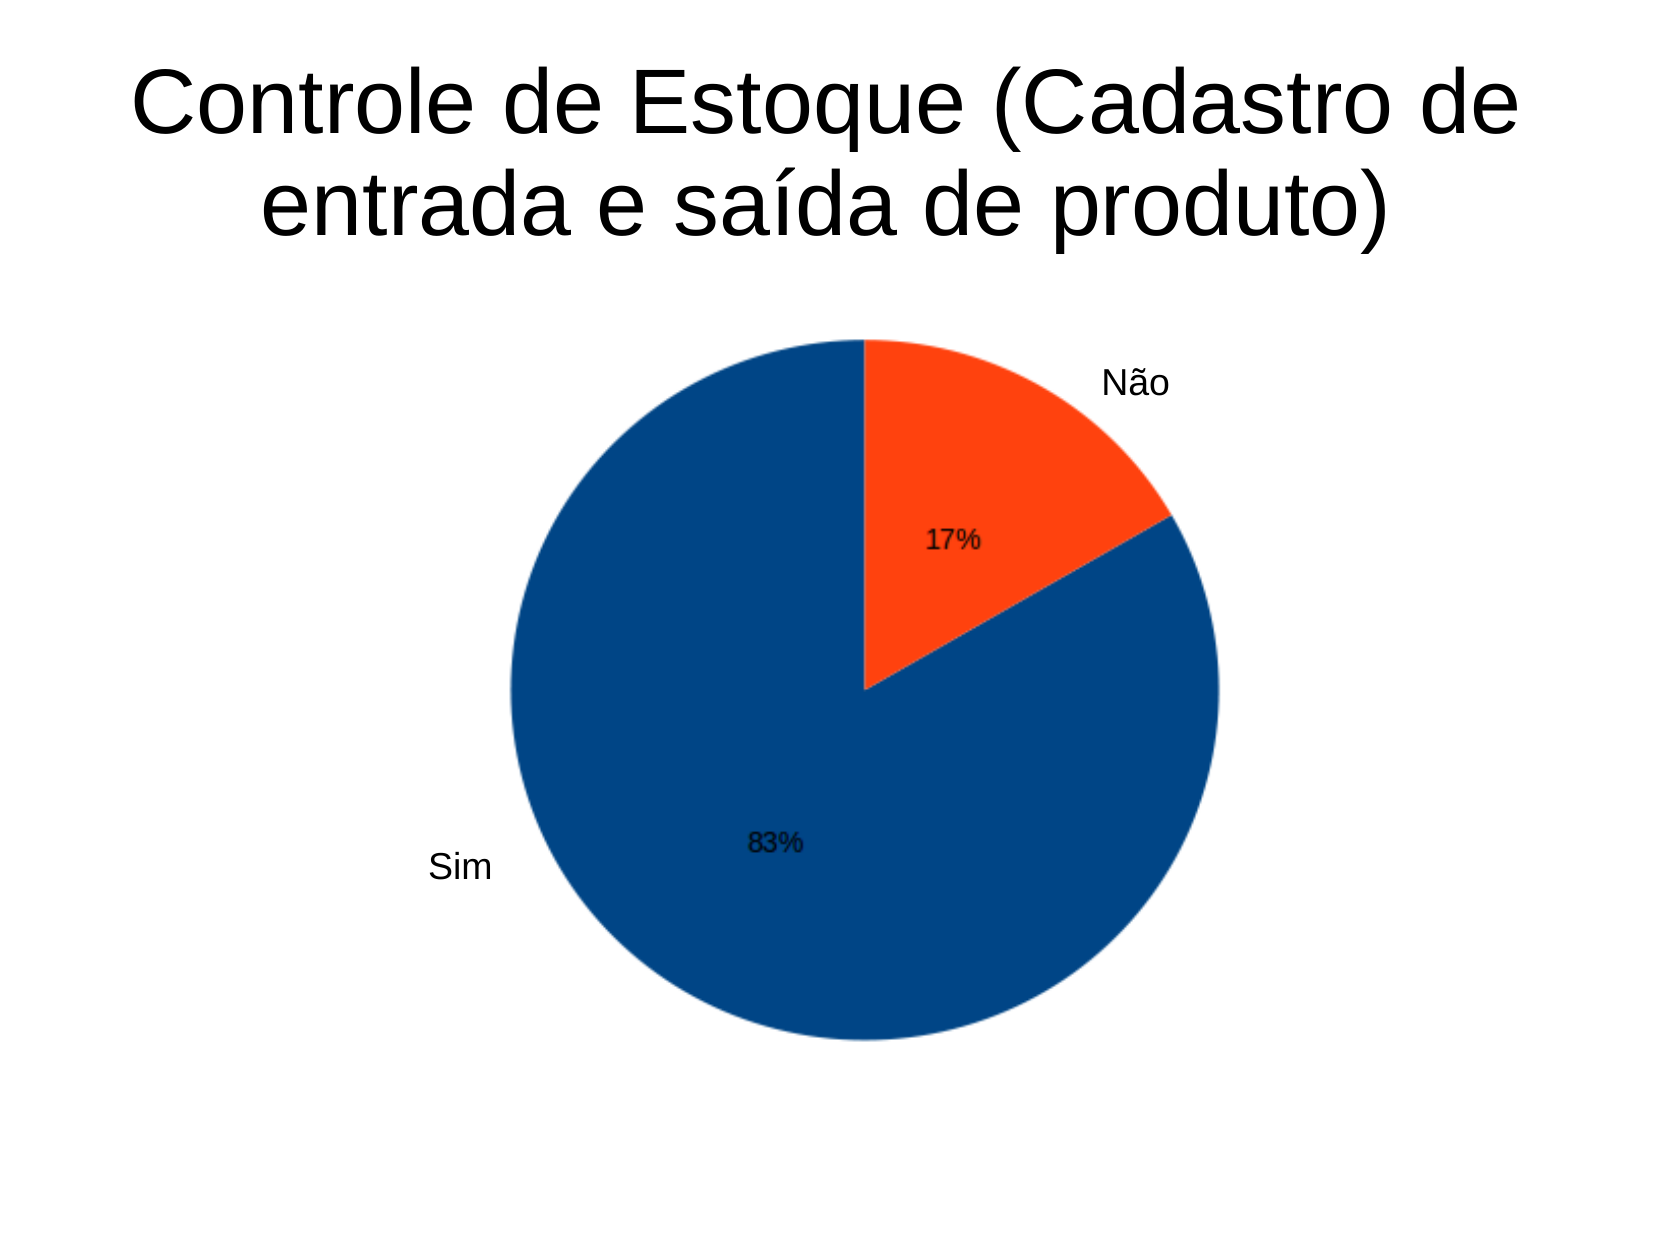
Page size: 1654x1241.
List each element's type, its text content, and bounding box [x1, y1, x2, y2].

text_box Não [1086, 354, 1185, 412]
picture [484, 330, 1259, 1050]
title Controle de Estoque (Cadastro de entrada e saída de produto) [82, 49, 1571, 257]
text_box Sim [413, 838, 508, 896]
